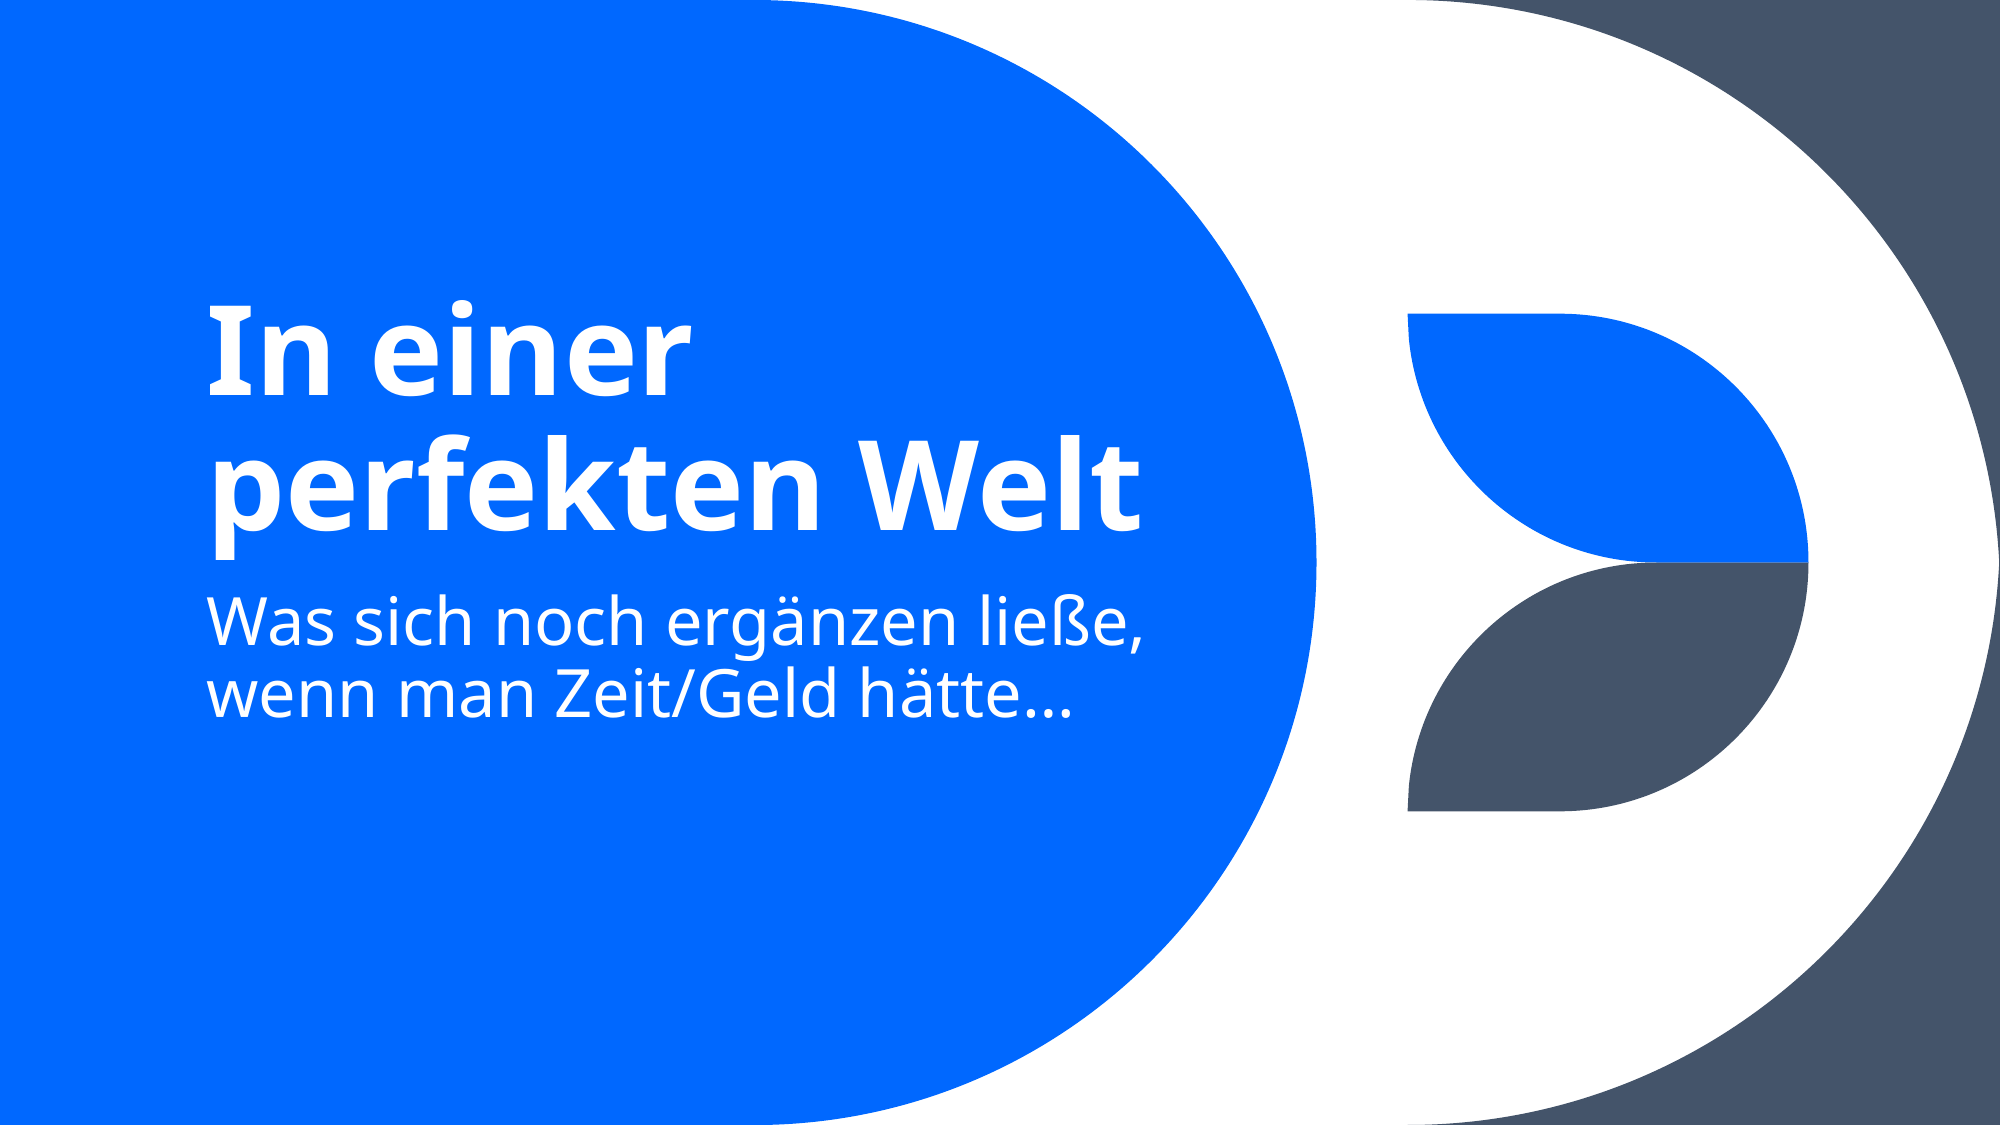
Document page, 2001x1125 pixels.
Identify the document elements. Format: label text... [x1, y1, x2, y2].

title In einer perfekten Welt [191, 173, 1217, 566]
subtitle Was sich noch ergänzen ließe, wenn man Zeit/Geld hätte… [191, 580, 1217, 812]
